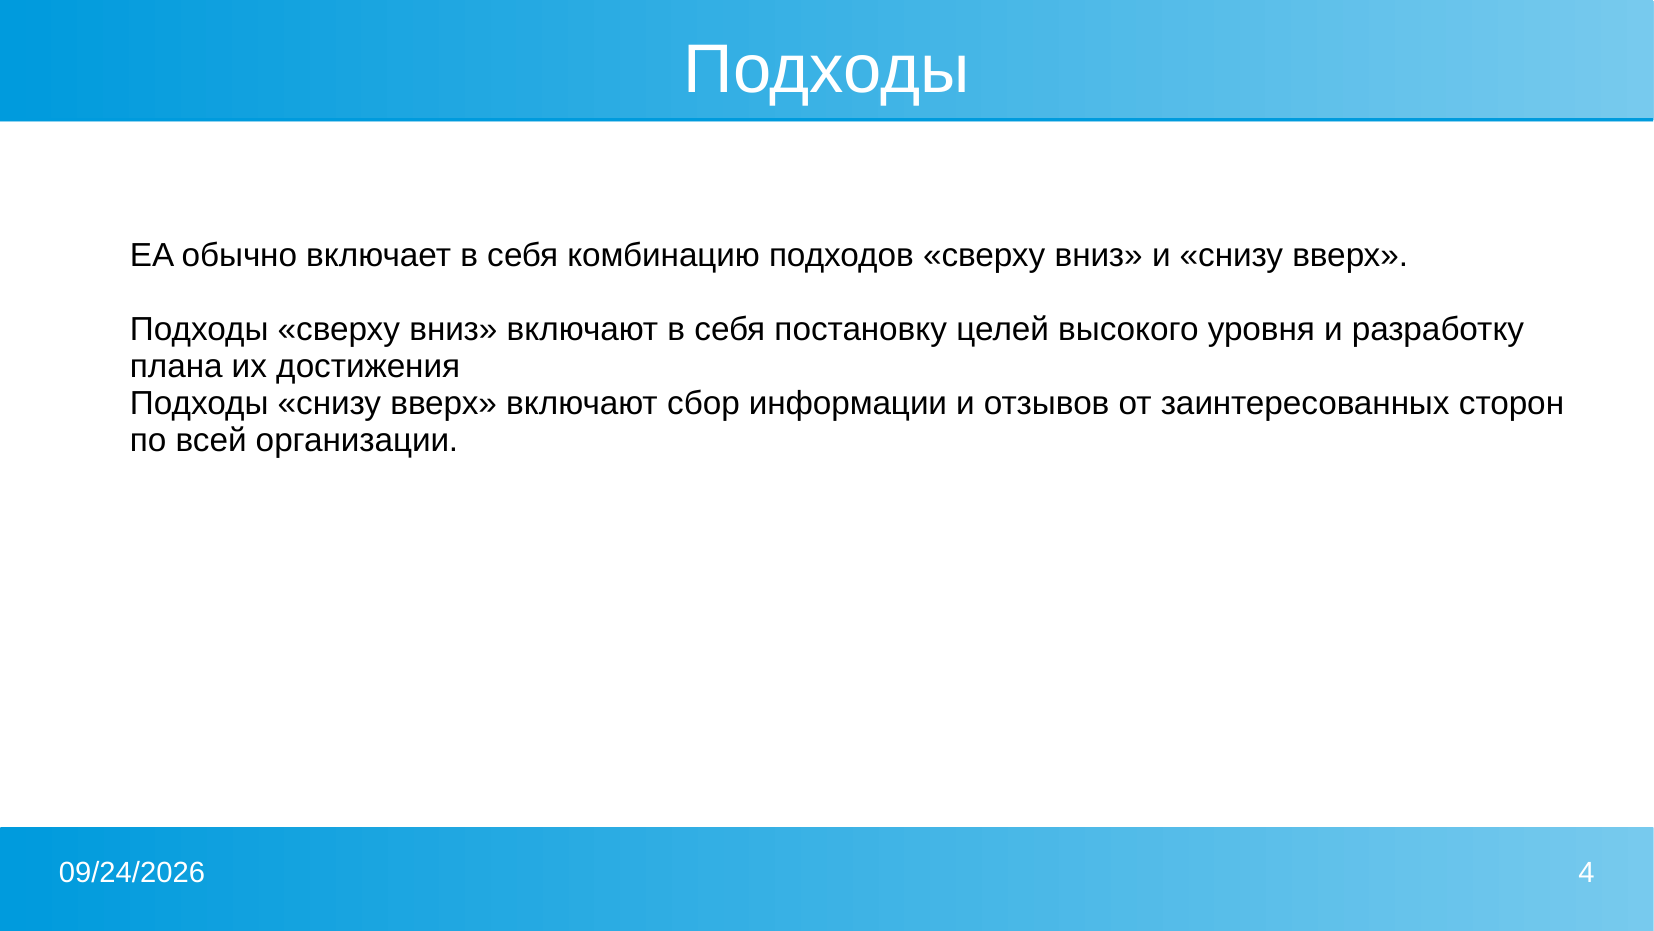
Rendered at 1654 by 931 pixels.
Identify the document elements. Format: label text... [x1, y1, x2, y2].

list EA обычно включает в себя комбинацию подходов «сверху вниз» и «снизу вверх». Подходы «сверху вниз» включают в себя постановку целей высокого уровня и разработку плана их достижения Подходы «снизу вверх» включают сбор информации и отзывов от заинтересованных сторон по всей организации. [59, 177, 1595, 768]
title Подходы [59, 29, 1595, 108]
